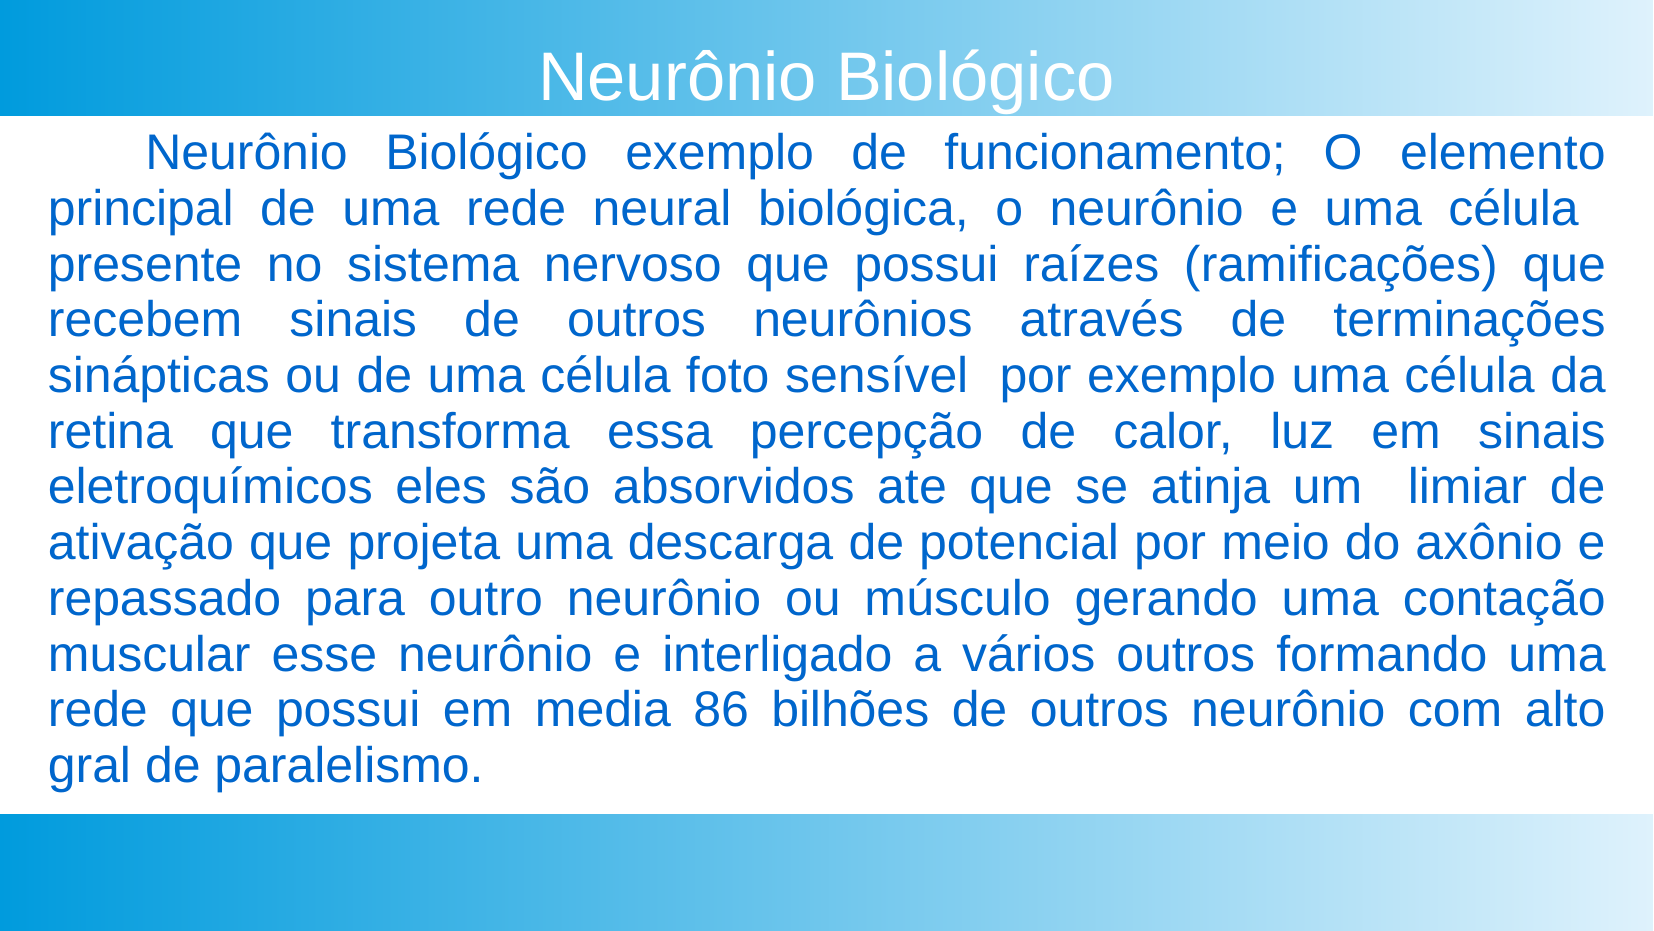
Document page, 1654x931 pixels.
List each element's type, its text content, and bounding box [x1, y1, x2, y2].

title Neurônio Biológico [82, 37, 1571, 116]
list Neurônio Biológico exemplo de funcionamento; O elemento principal de uma rede neural biológica, o neurônio e uma célula presente no sistema nervoso que possui raízes (ramificações) que recebem sinais de outros neurônios através de terminações sinápticas ou de uma célula foto sensível por exemplo uma célula da retina que transforma essa percepção de calor, luz em sinais eletroquímicos eles são absorvidos ate que se atinja um limiar de ativação que projeta uma descarga de potencial por meio do axônio e repassado para outro neurônio ou músculo gerando uma contação muscular esse neurônio e interligado a vários outros formando uma rede que possui em media 86 bilhões de outros neurônio com alto gral de paralelismo. [47, 124, 1607, 804]
